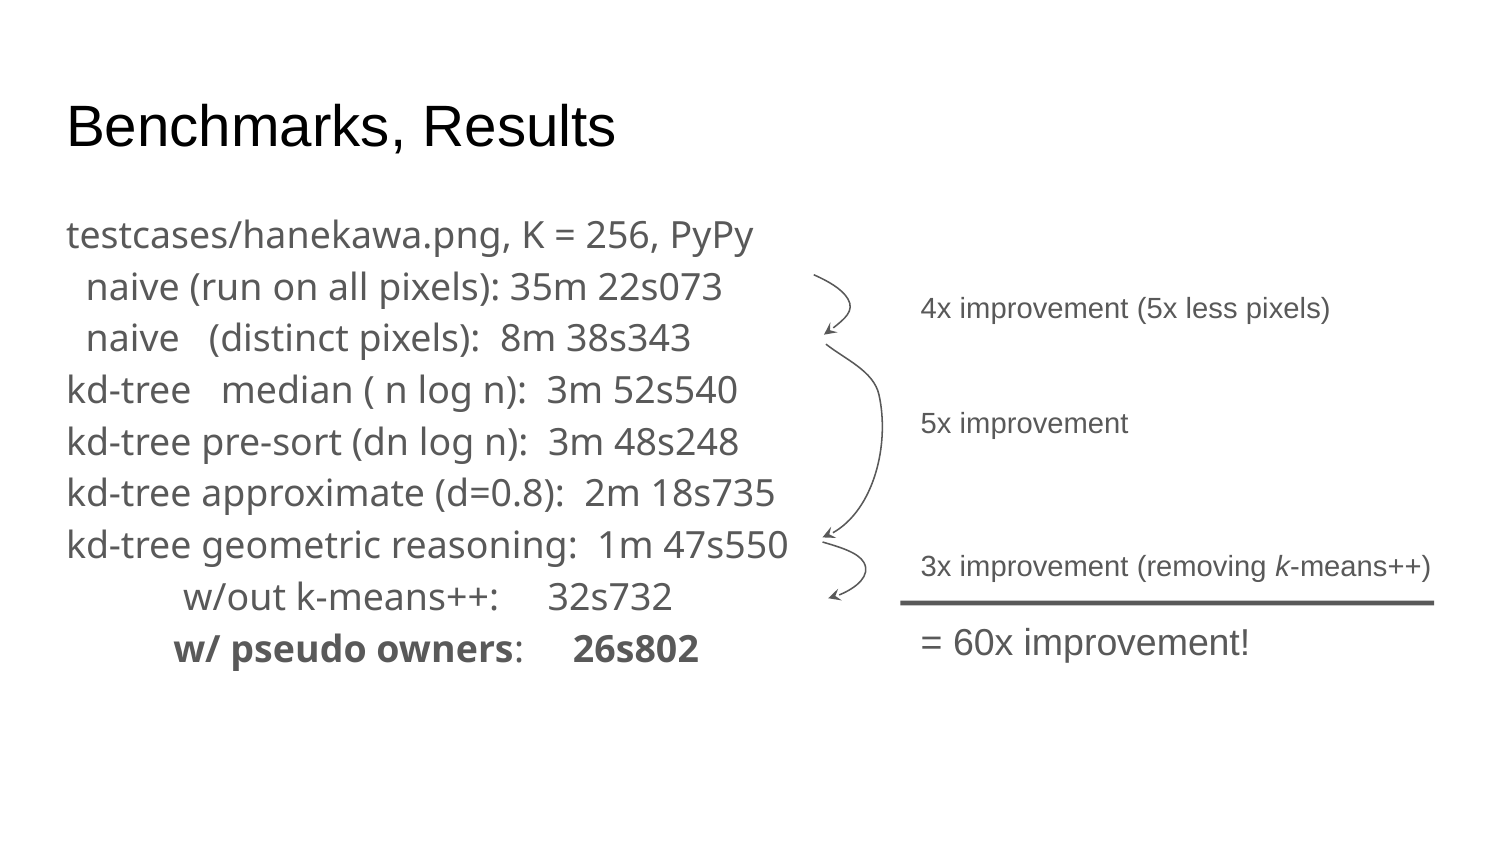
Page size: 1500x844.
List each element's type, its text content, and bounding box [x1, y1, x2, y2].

text_box 4x improvement (5x less pixels) [905, 274, 1351, 340]
text_box 5x improvement [905, 388, 1166, 455]
title Benchmarks, Results [51, 72, 1449, 167]
list testcases/hanekawa.png, K = 256, PyPy naive (run on all pixels): 35m 22s073 naive (distinct pixels): 8m 38s343 kd-tree median ( n log n): 3m 52s540 kd-tree pre-sort (dn log n): 3m 48s248 kd-tree approximate (d=0.8): 2m 18s735 kd-tree geometric reasoning: 1m 47s550 w/out k-means++: 32s732 w/ pseudo owners: 26s802 [51, 189, 1449, 750]
text_box 3x improvement (removing k-means++) [905, 532, 1449, 598]
text_box = 60x improvement! [905, 606, 1391, 679]
